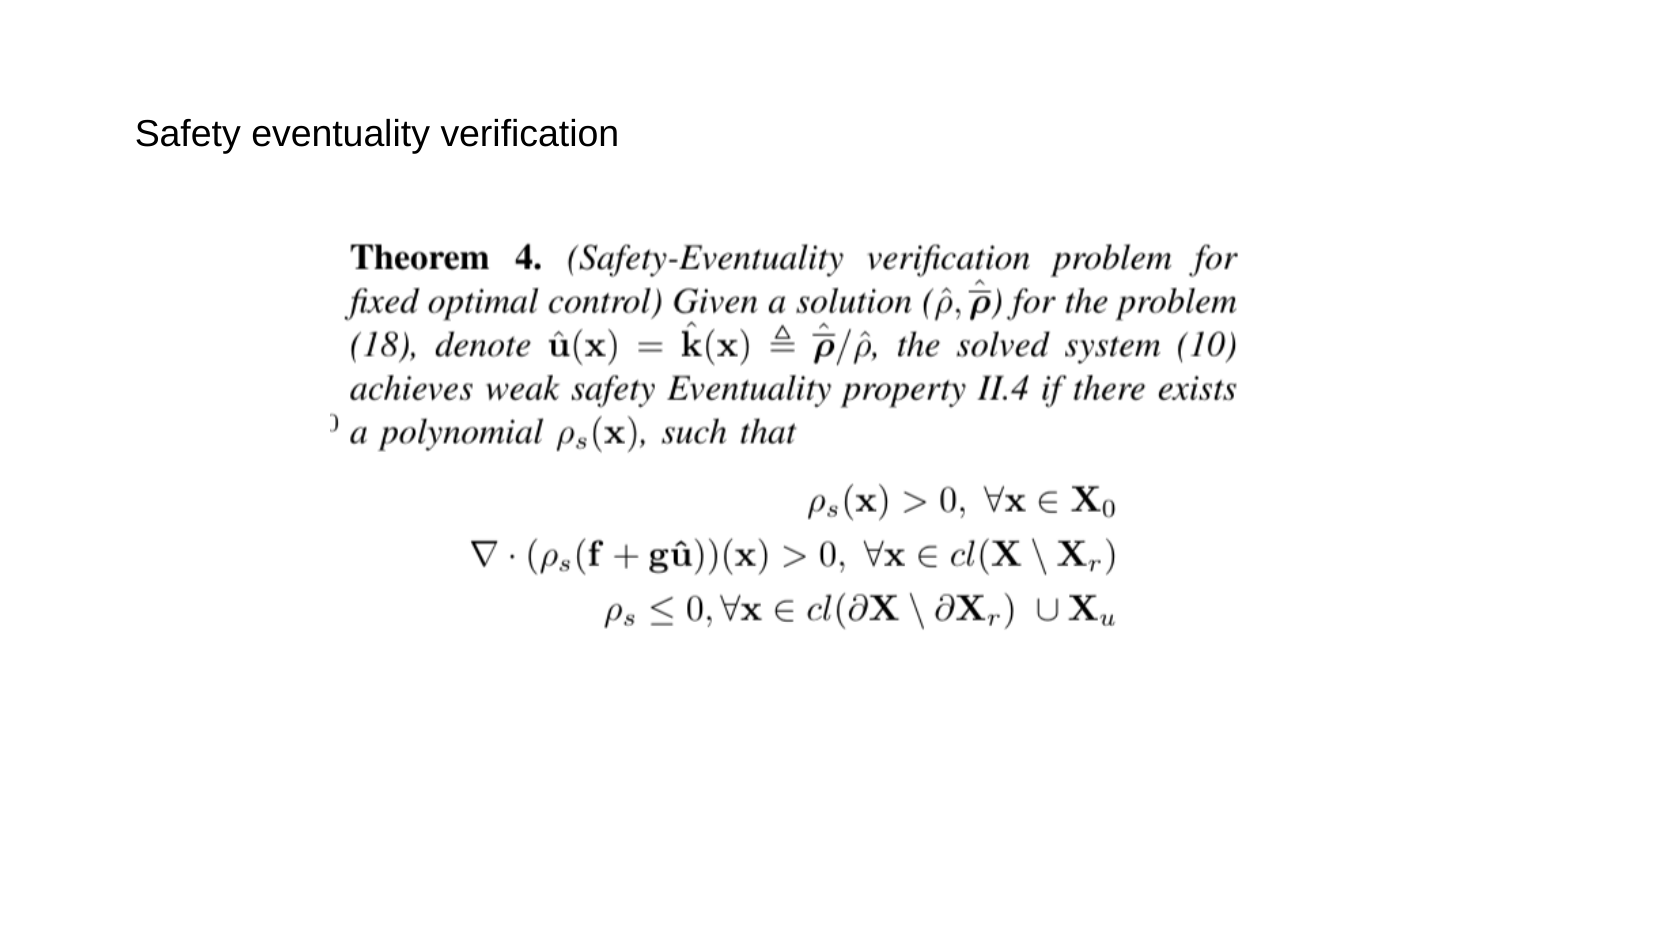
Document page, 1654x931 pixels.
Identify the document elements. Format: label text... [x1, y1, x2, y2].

text_box Safety eventuality verification [120, 105, 946, 204]
picture [330, 229, 1306, 676]
